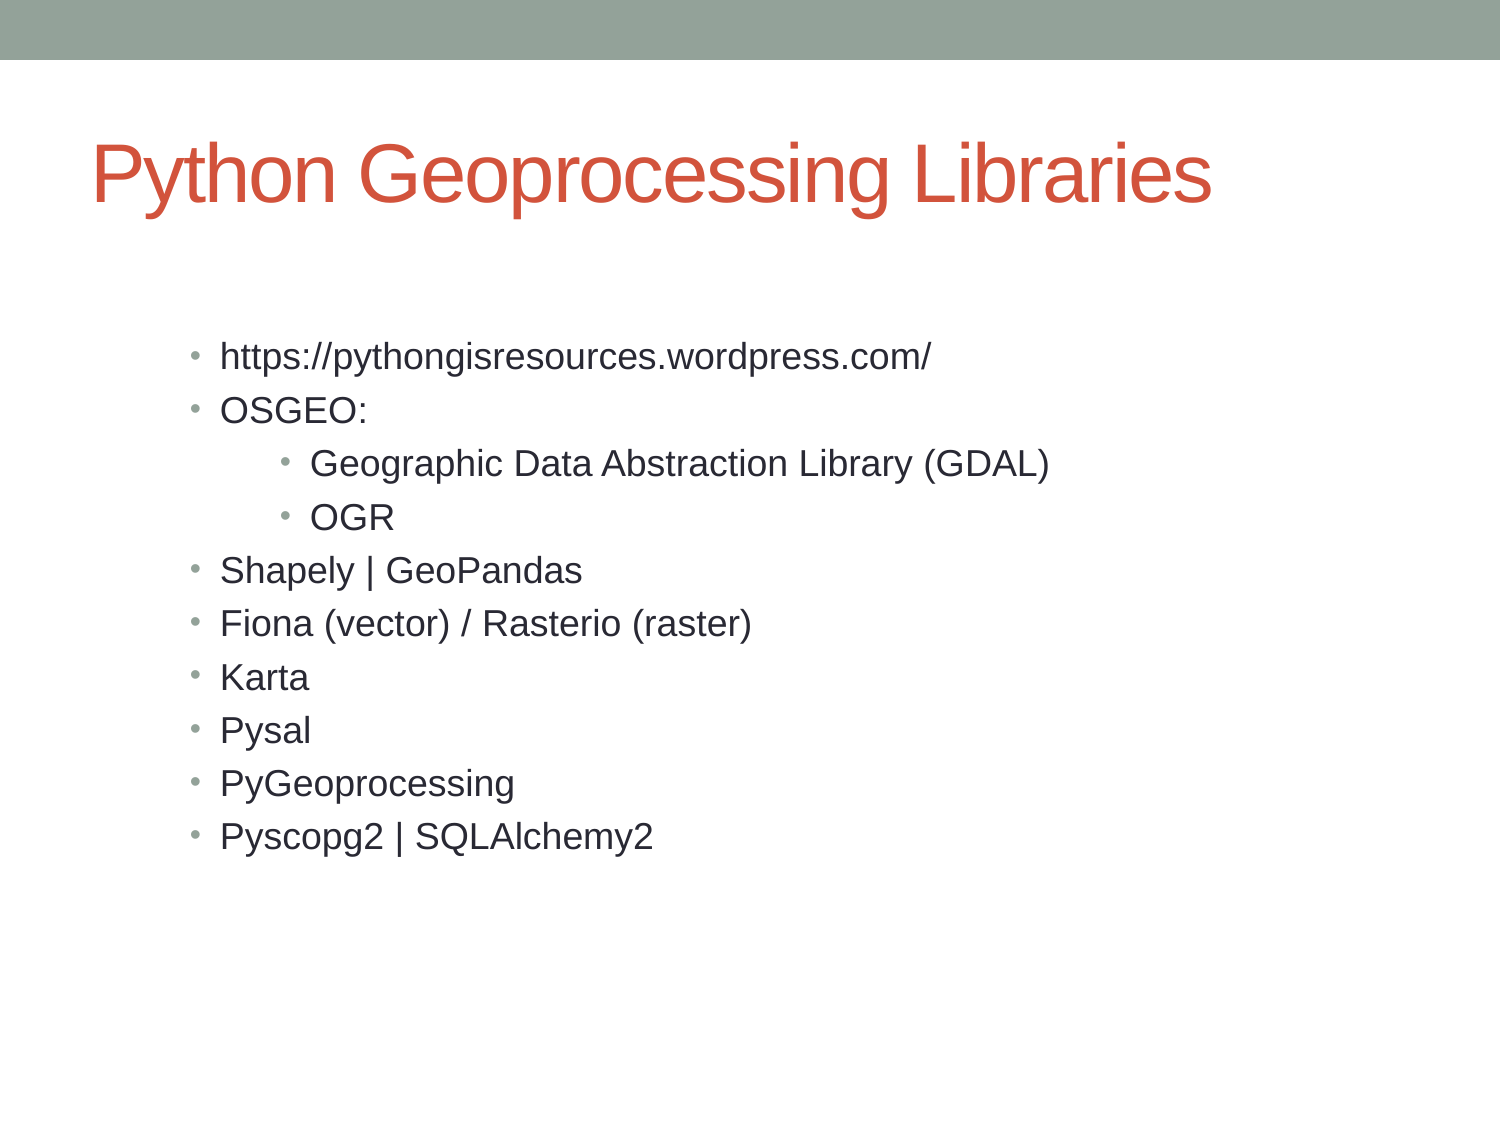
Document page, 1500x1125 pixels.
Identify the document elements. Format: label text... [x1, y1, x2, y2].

title Python Geoprocessing Libraries [75, 87, 1426, 251]
list https://pythongisresources.wordpress.com/ OSGEO: Geographic Data Abstraction Library (GDAL) OGR Shapely | GeoPandas Fiona (vector) / Rasterio (raster) Karta Pysal PyGeoprocessing Pyscopg2 | SQLAlchemy2 [174, 324, 1219, 895]
